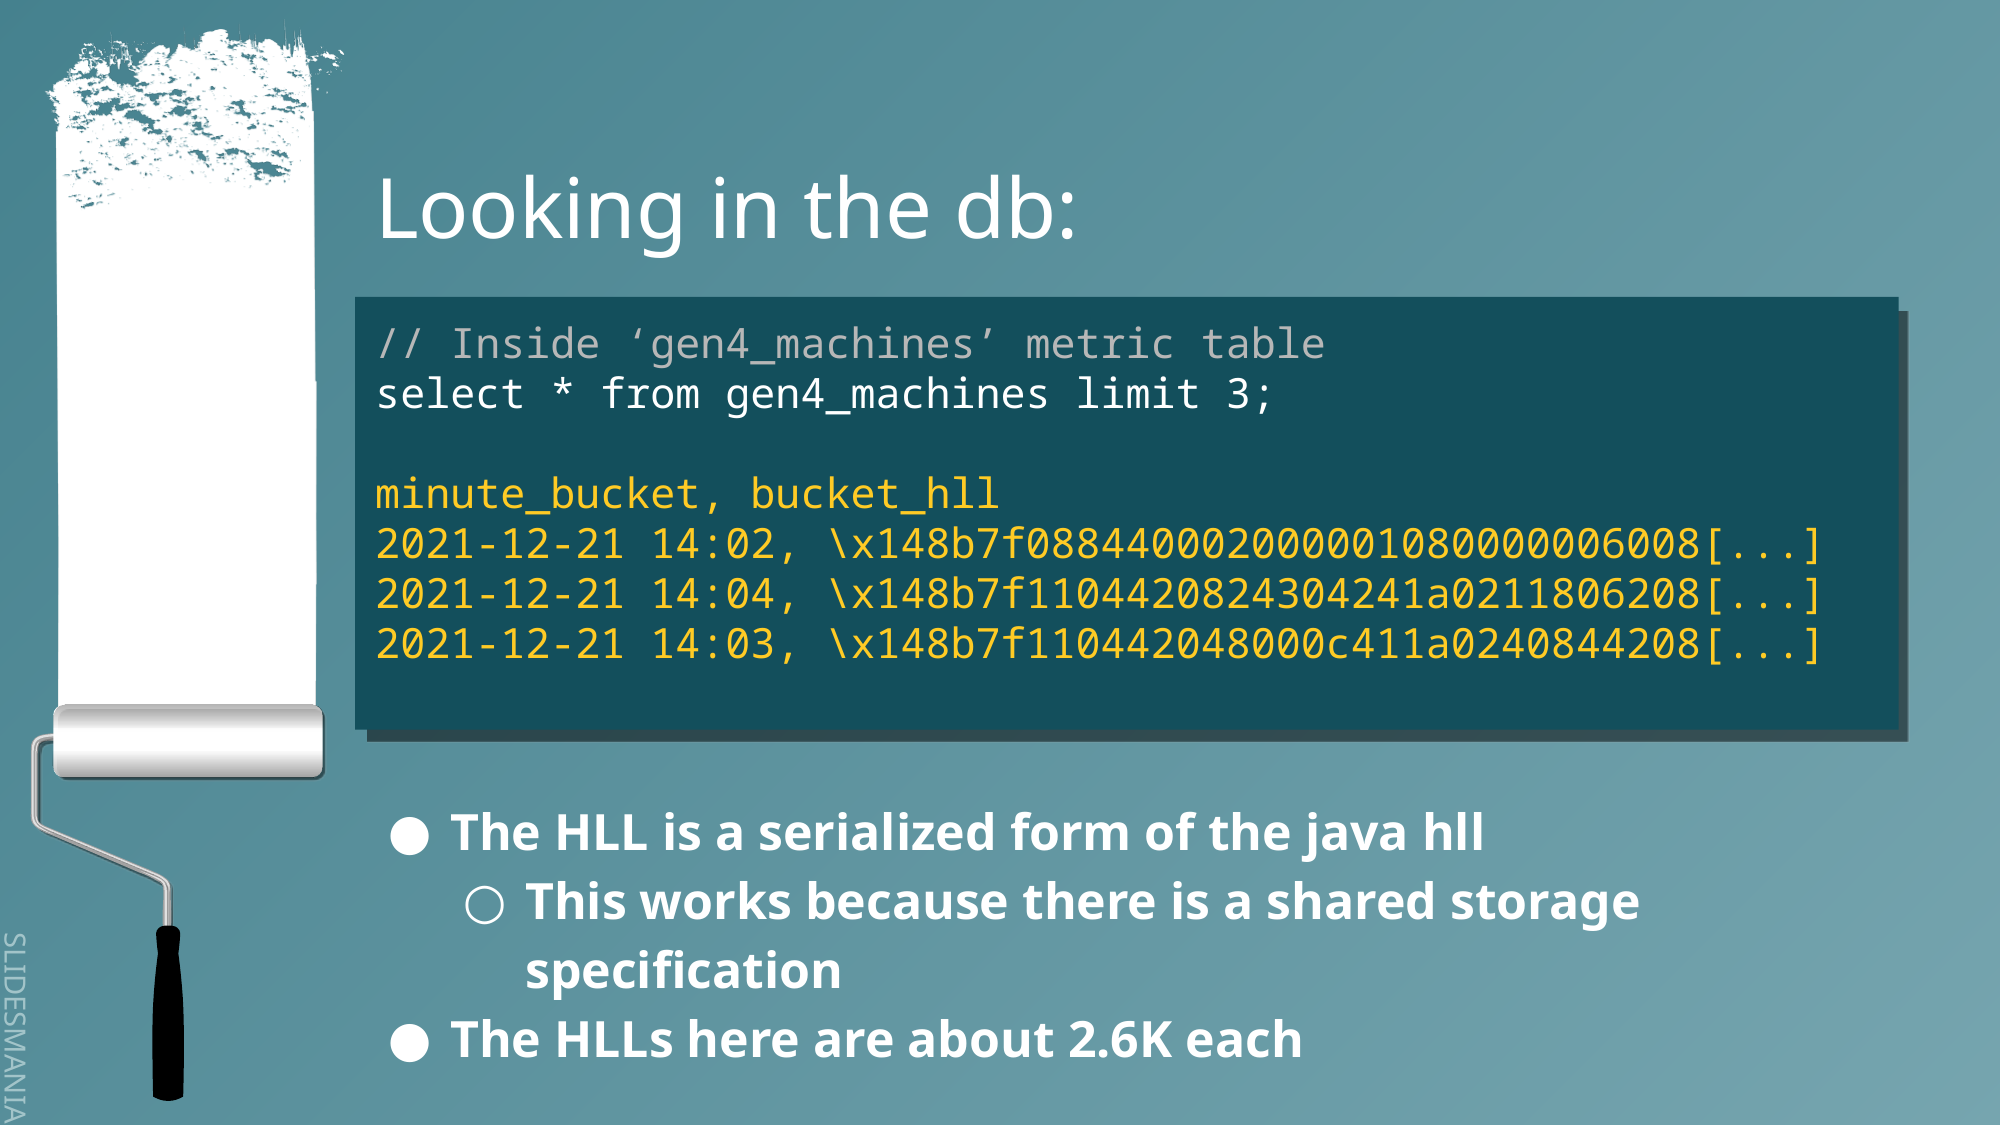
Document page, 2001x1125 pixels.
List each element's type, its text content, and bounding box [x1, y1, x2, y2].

picture [44, 18, 345, 771]
list The HLL is a serialized form of the java hll This works because there is a shared storage specification The HLLs here are about 2.6K each [355, 771, 1910, 1063]
picture [44, 741, 53, 771]
title // Inside ‘gen4_machines’ metric table select * from gen4_machines limit 3; minute_bucket, bucket_hll 2021-12-21 14:02, \x148b7f088440002000001080000006008[...] 2021-12-21 14:04, \x148b7f1104420824304241a0211806208[...] 2021-12-21 14:03, \x148b7f110442048000c411a0240844208[...] [355, 296, 1899, 730]
title Looking in the db: [355, 134, 1899, 261]
